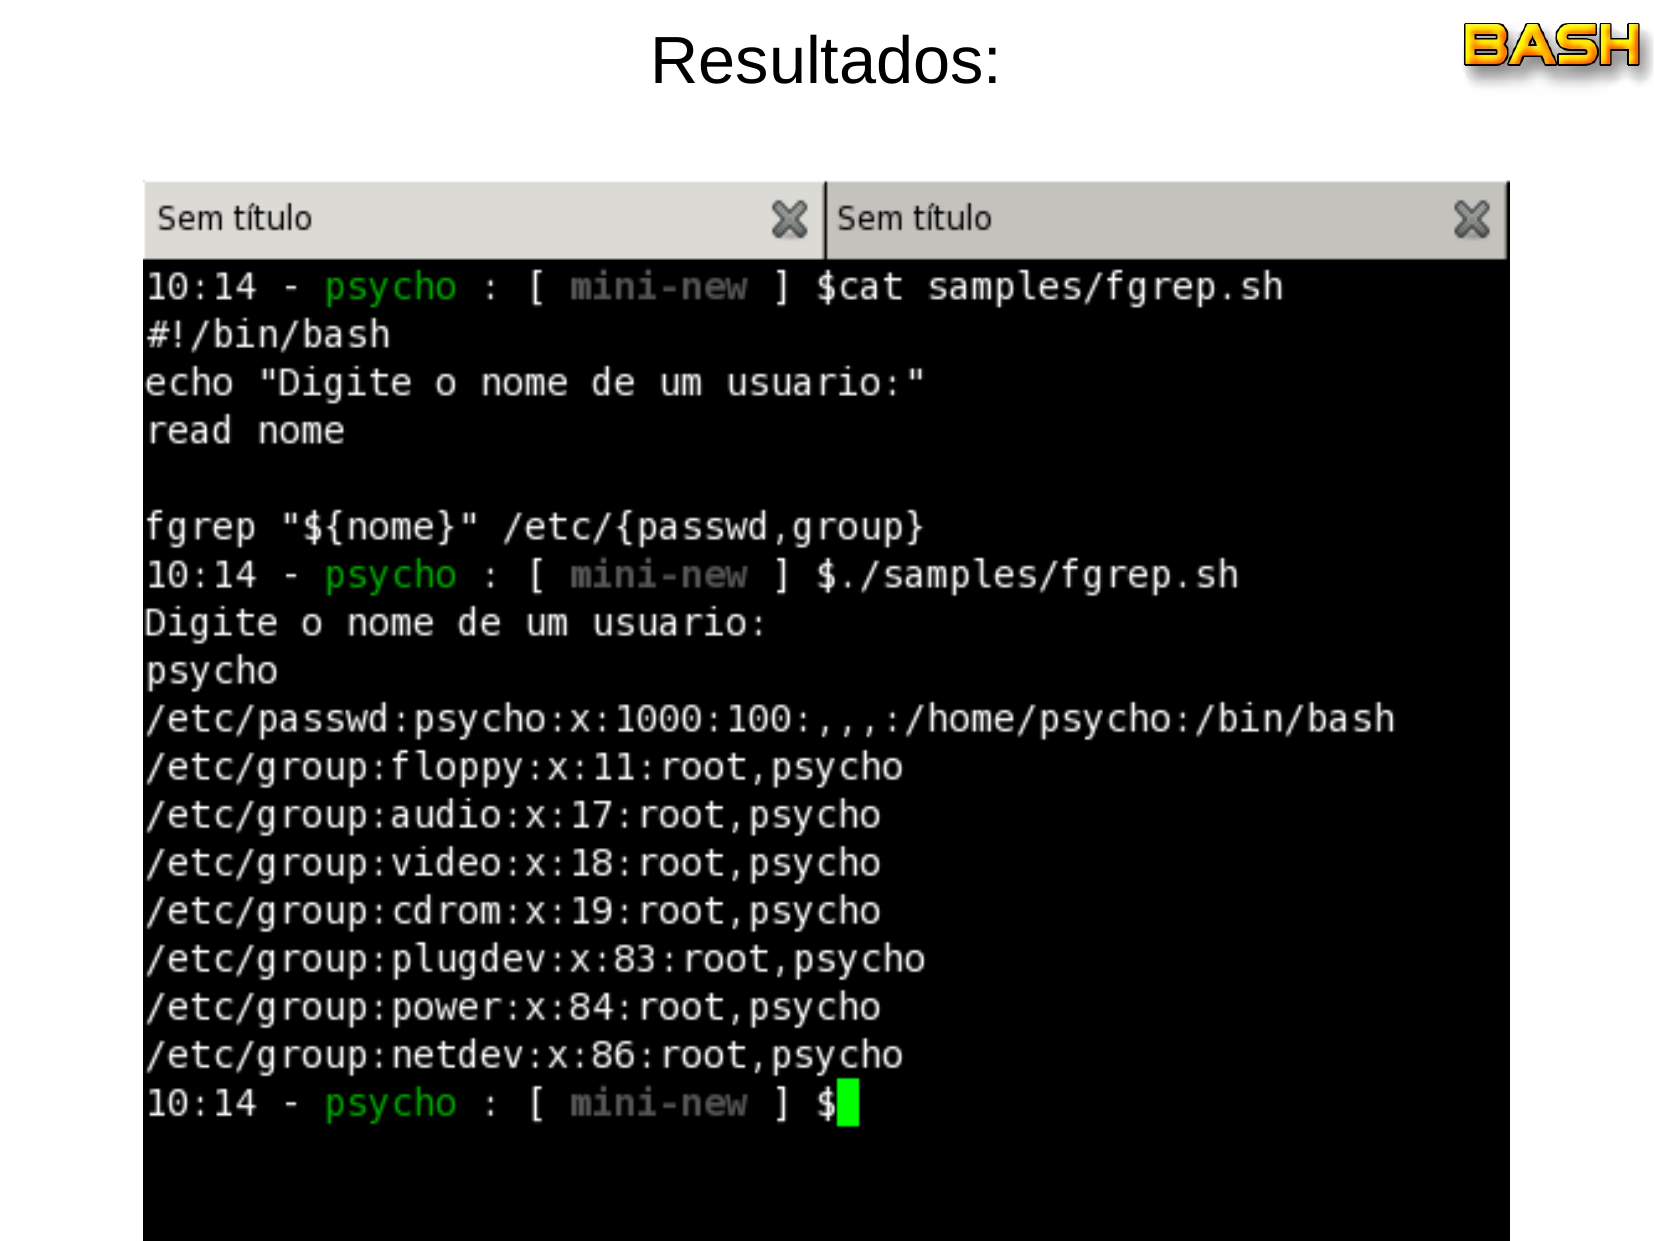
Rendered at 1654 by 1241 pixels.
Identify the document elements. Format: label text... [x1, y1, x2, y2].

picture [1450, 0, 1654, 96]
picture [143, 180, 1510, 1241]
title Resultados: [82, 22, 1571, 98]
